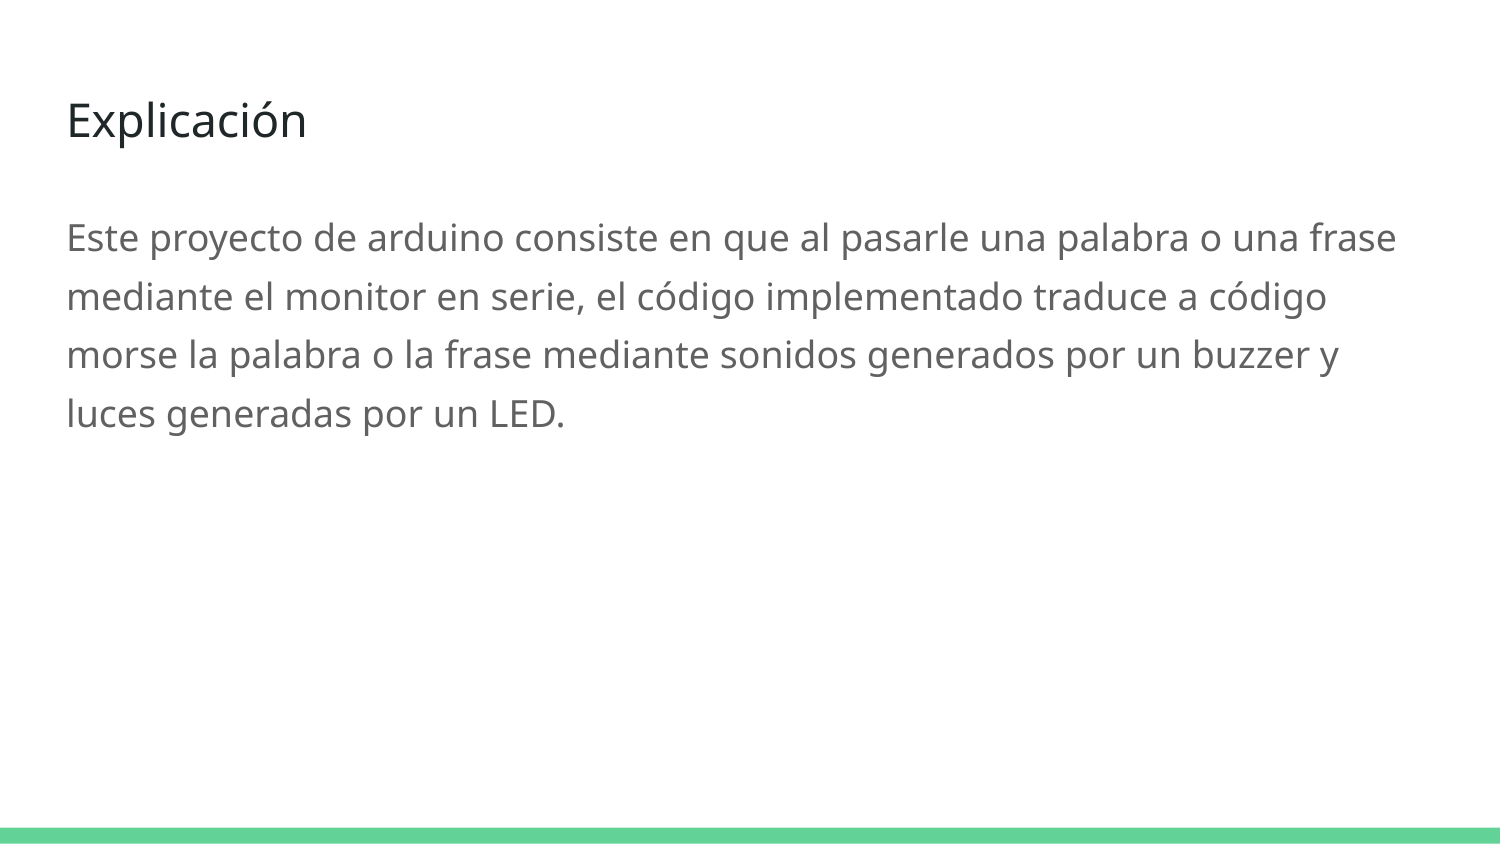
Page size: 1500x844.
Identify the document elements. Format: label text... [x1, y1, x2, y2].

title Explicación [51, 72, 1449, 167]
list Este proyecto de arduino consiste en que al pasarle una palabra o una frase mediante el monitor en serie, el código implementado traduce a código morse la palabra o la frase mediante sonidos generados por un buzzer y luces generadas por un LED. [51, 189, 1449, 750]
